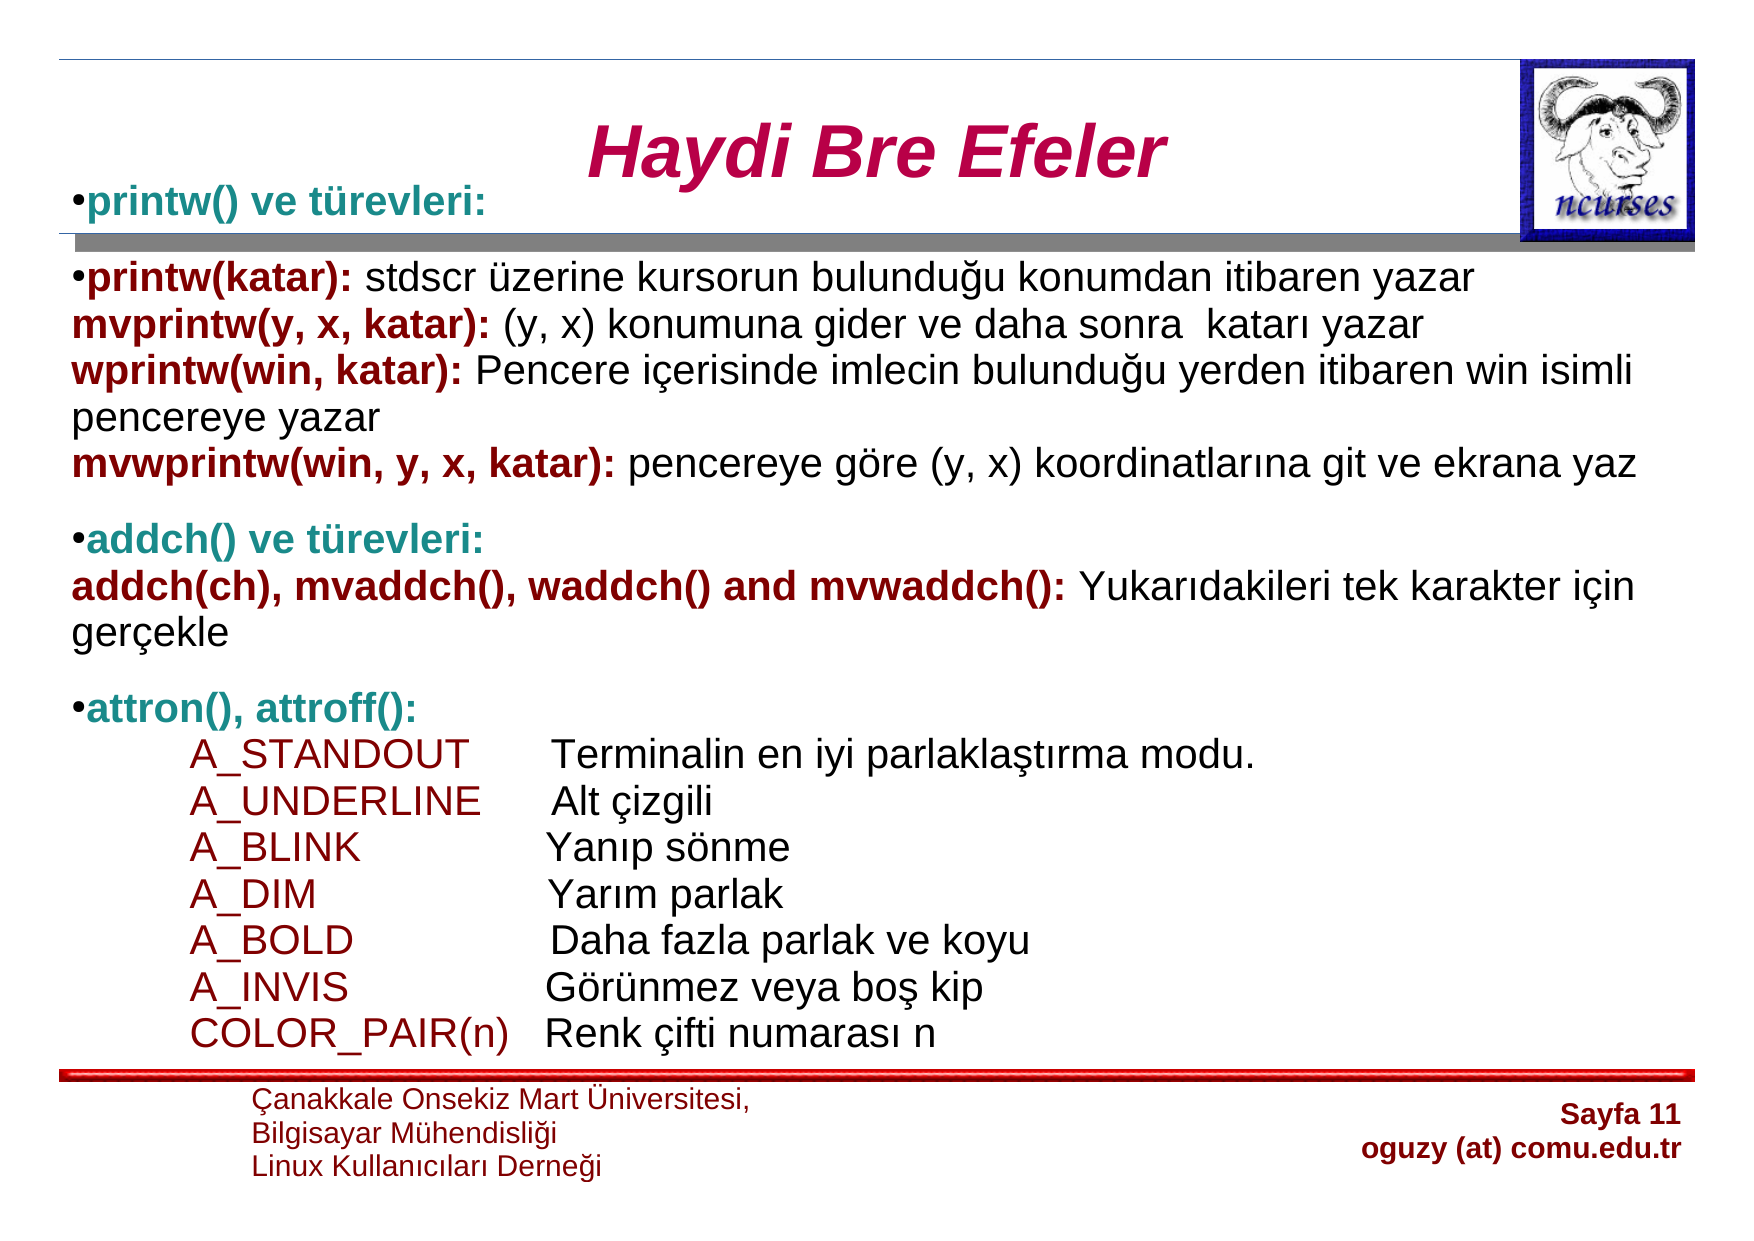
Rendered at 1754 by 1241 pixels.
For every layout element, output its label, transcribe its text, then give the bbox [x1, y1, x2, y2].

title Haydi Bre Efeler [59, 59, 1695, 244]
list printw() ve türevleri: printw(katar): stdscr üzerine kursorun bulunduğu konumdan itibaren yazar mvprintw(y, x, katar): (y, x) konumuna gider ve daha sonra katarı yazar wprintw(win, katar): Pencere içerisinde imlecin bulunduğu yerden itibaren win isimli pencereye yazar mvwprintw(win, y, x, katar): pencereye göre (y, x) koordinatlarına git ve ekrana yaz addch() ve türevleri: addch(ch), mvaddch(), waddch() and mvwaddch(): Yukarıdakileri tek karakter için gerçekle attron(), attroff(): A_STANDOUT Terminalin en iyi parlaklaştırma modu. A_UNDERLINE Alt çizgili A_BLINK Yanıp sönme A_DIM Yarım parlak A_BOLD Daha fazla parlak ve koyu A_INVIS Görünmez veya boş kip COLOR_PAIR(n) Renk çifti numarası n [71, 177, 1695, 1064]
picture [59, 1069, 1695, 1082]
